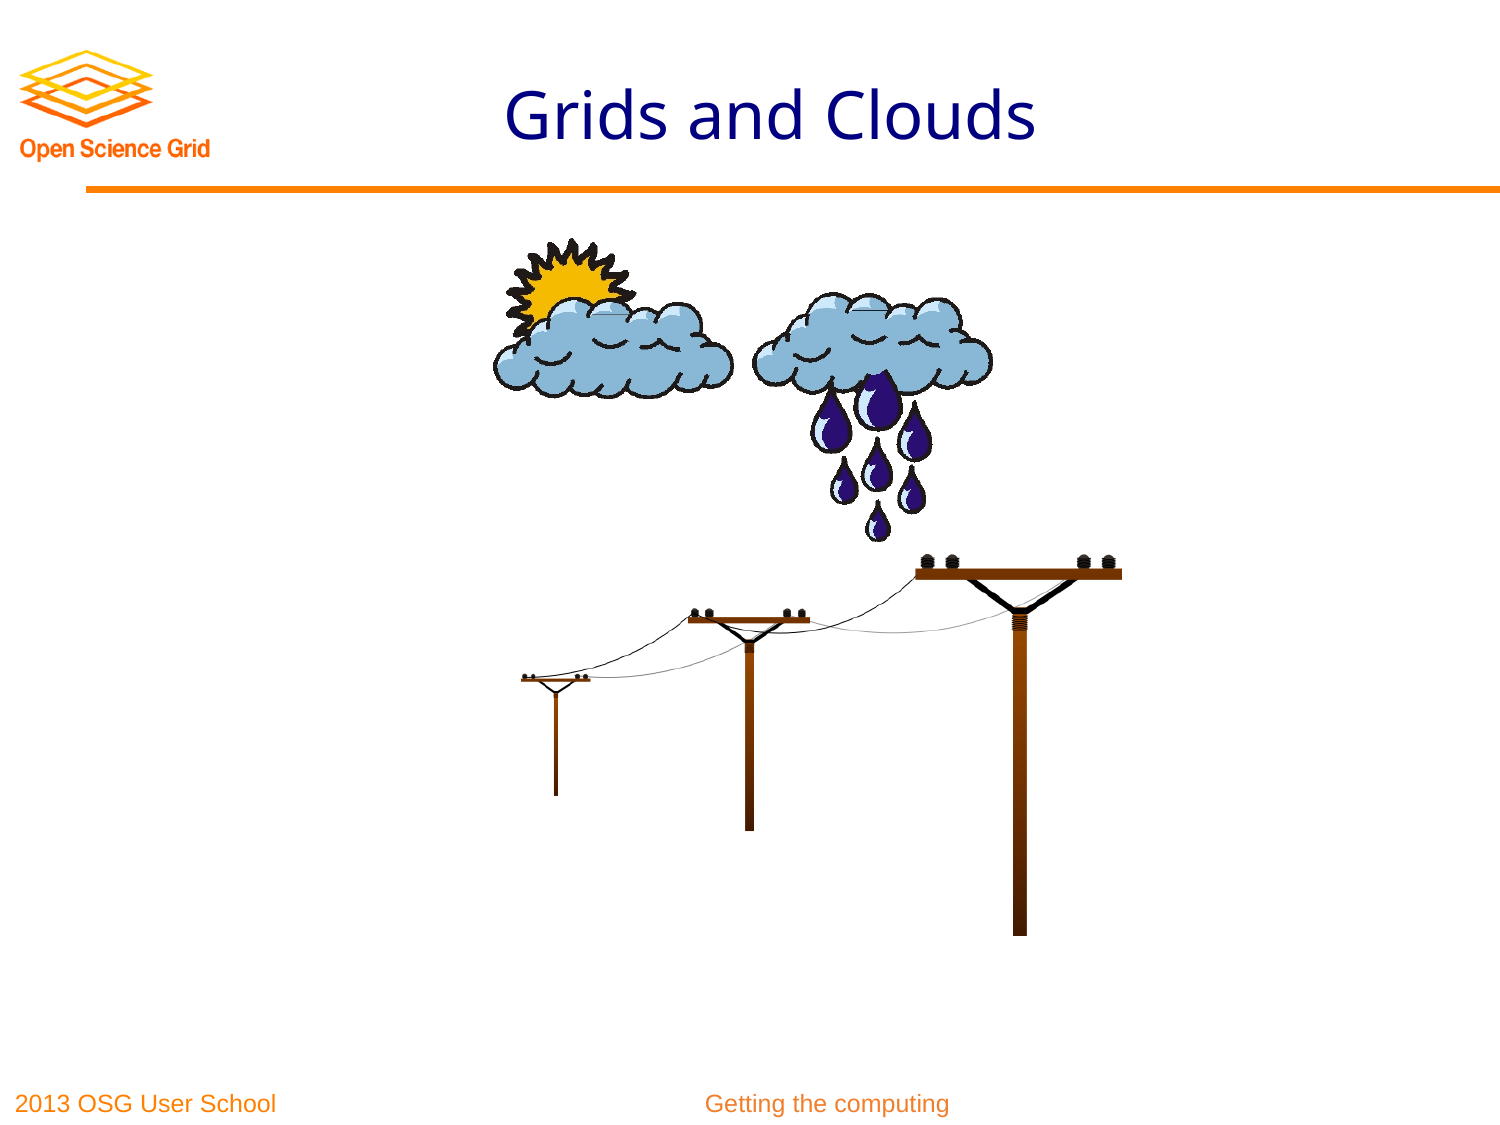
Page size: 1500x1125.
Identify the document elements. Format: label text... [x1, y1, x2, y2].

picture [521, 554, 1122, 936]
picture [0, 27, 201, 179]
title Grids and Clouds [201, 18, 1342, 207]
picture [752, 292, 993, 542]
picture [493, 238, 734, 399]
